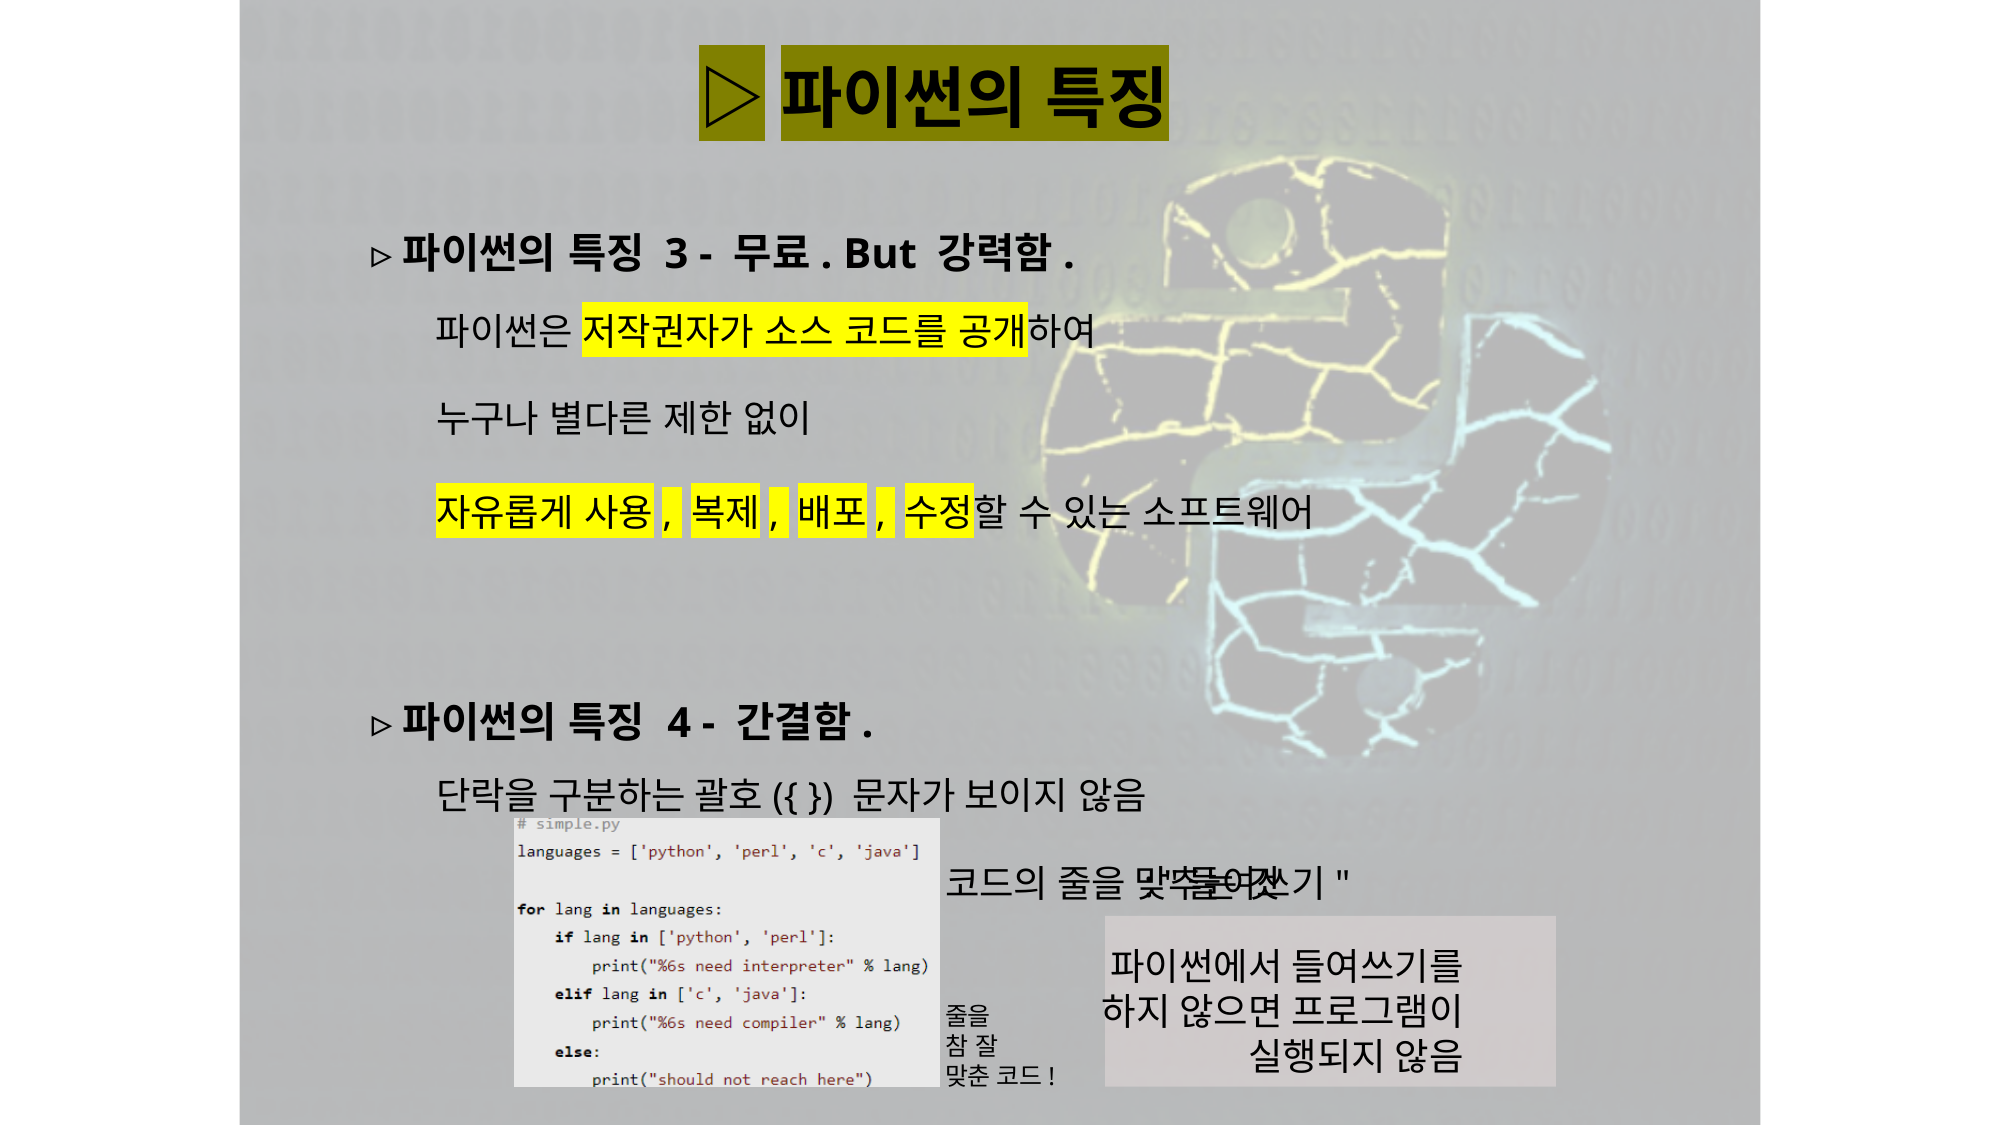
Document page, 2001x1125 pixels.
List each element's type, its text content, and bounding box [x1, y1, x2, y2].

text_box ▹파이썬의 특징 4 - 간결함. [356, 688, 1527, 754]
picture [514, 818, 940, 1087]
text_box [35, 0, 1897, 1125]
text_box 줄을 참 잘 맞춘 코드! [929, 993, 1380, 1100]
text_box ​ 자유롭게 사용, 복제, 배포, 수정할 수 있는 소프트웨어​ [421, 436, 1662, 543]
text_box ▹파이썬의 특징 3 - 무료. But 강력함. [356, 219, 1526, 286]
text_box 파이썬은 저작권자가 소스 코드를 공개하여 [420, 300, 1647, 407]
text_box : "들여쓰기" [1128, 852, 1579, 914]
text_box 누구나 별다른 제한 없이​ ​ [421, 387, 1618, 436]
text_box 파이썬에서 들여쓰기를 하지 않으면 프로그램이 실행되지 않음 [1086, 935, 1537, 1087]
text_box 코드의 줄을 맞추는 것 [940, 852, 1128, 914]
text_box 단락을 구분하는 괄호({ }) 문자가 보이지 않음 [421, 764, 1671, 826]
text_box ▷파이썬의 특징 [683, 47, 1405, 144]
